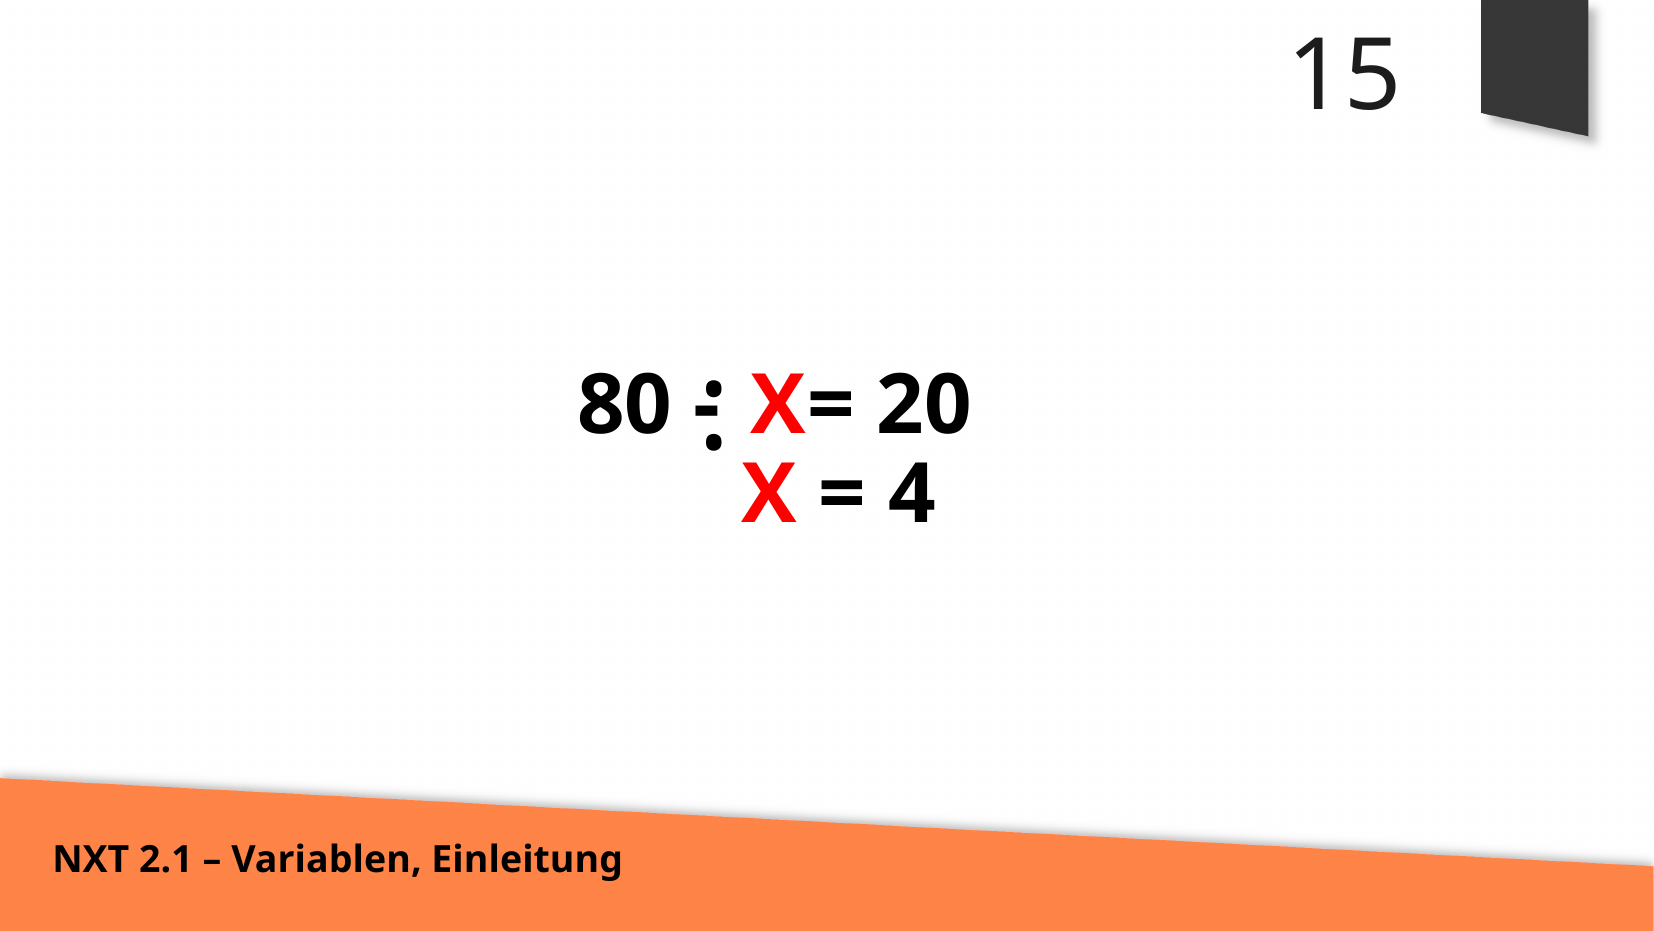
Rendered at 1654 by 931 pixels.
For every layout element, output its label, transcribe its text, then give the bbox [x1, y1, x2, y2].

picture [0, 0, 1654, 931]
text_box NXT 2.1 – Variablen, Einleitung [37, 825, 751, 901]
text_box 80 - = 20 [811, 337, 1051, 426]
text_box : [682, 308, 758, 426]
text_box 80 - = 20 [562, 337, 682, 462]
text_box X [758, 337, 811, 426]
text_box <Foliennummer> [1463, 0, 1602, 157]
text_box X = 4 [574, 426, 1062, 551]
